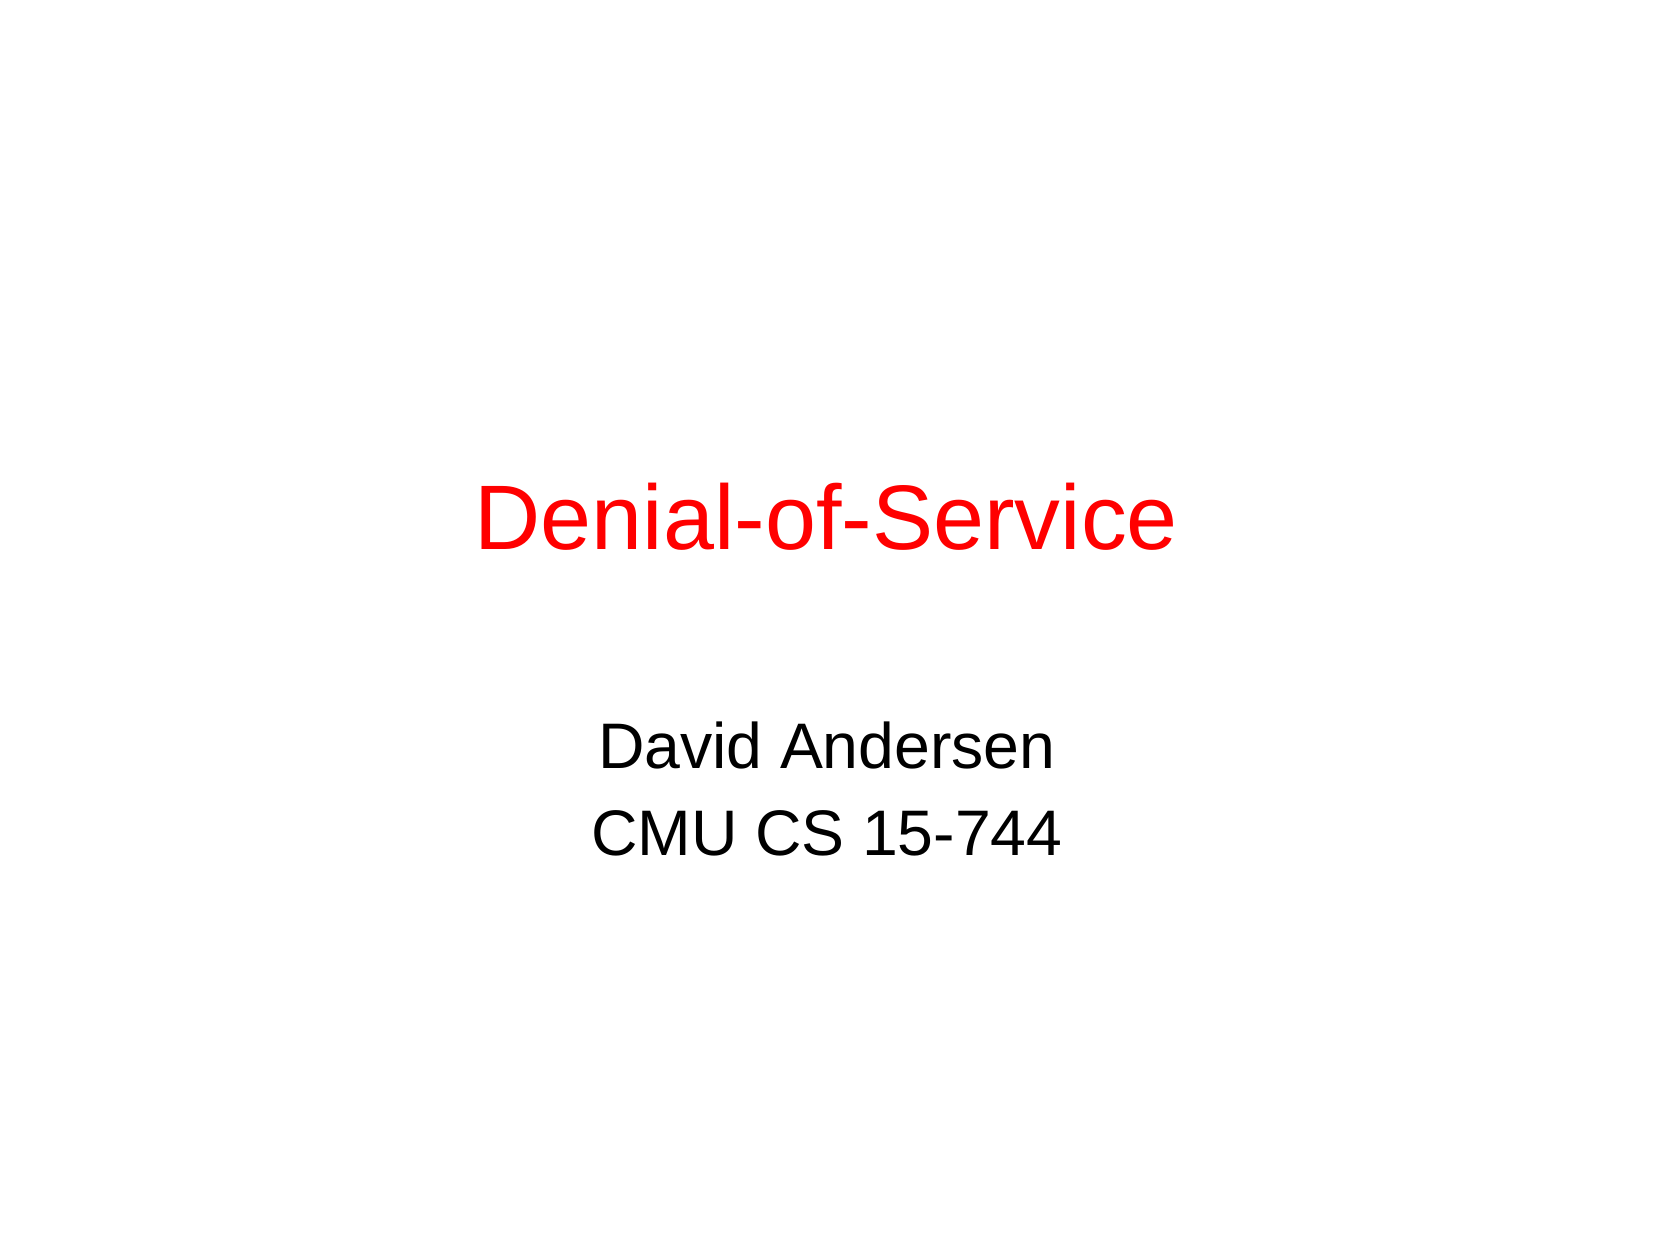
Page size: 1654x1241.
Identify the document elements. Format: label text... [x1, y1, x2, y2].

title Denial-of-Service [124, 385, 1530, 652]
subtitle David Andersen CMU CS 15-744 [248, 702, 1406, 1020]
